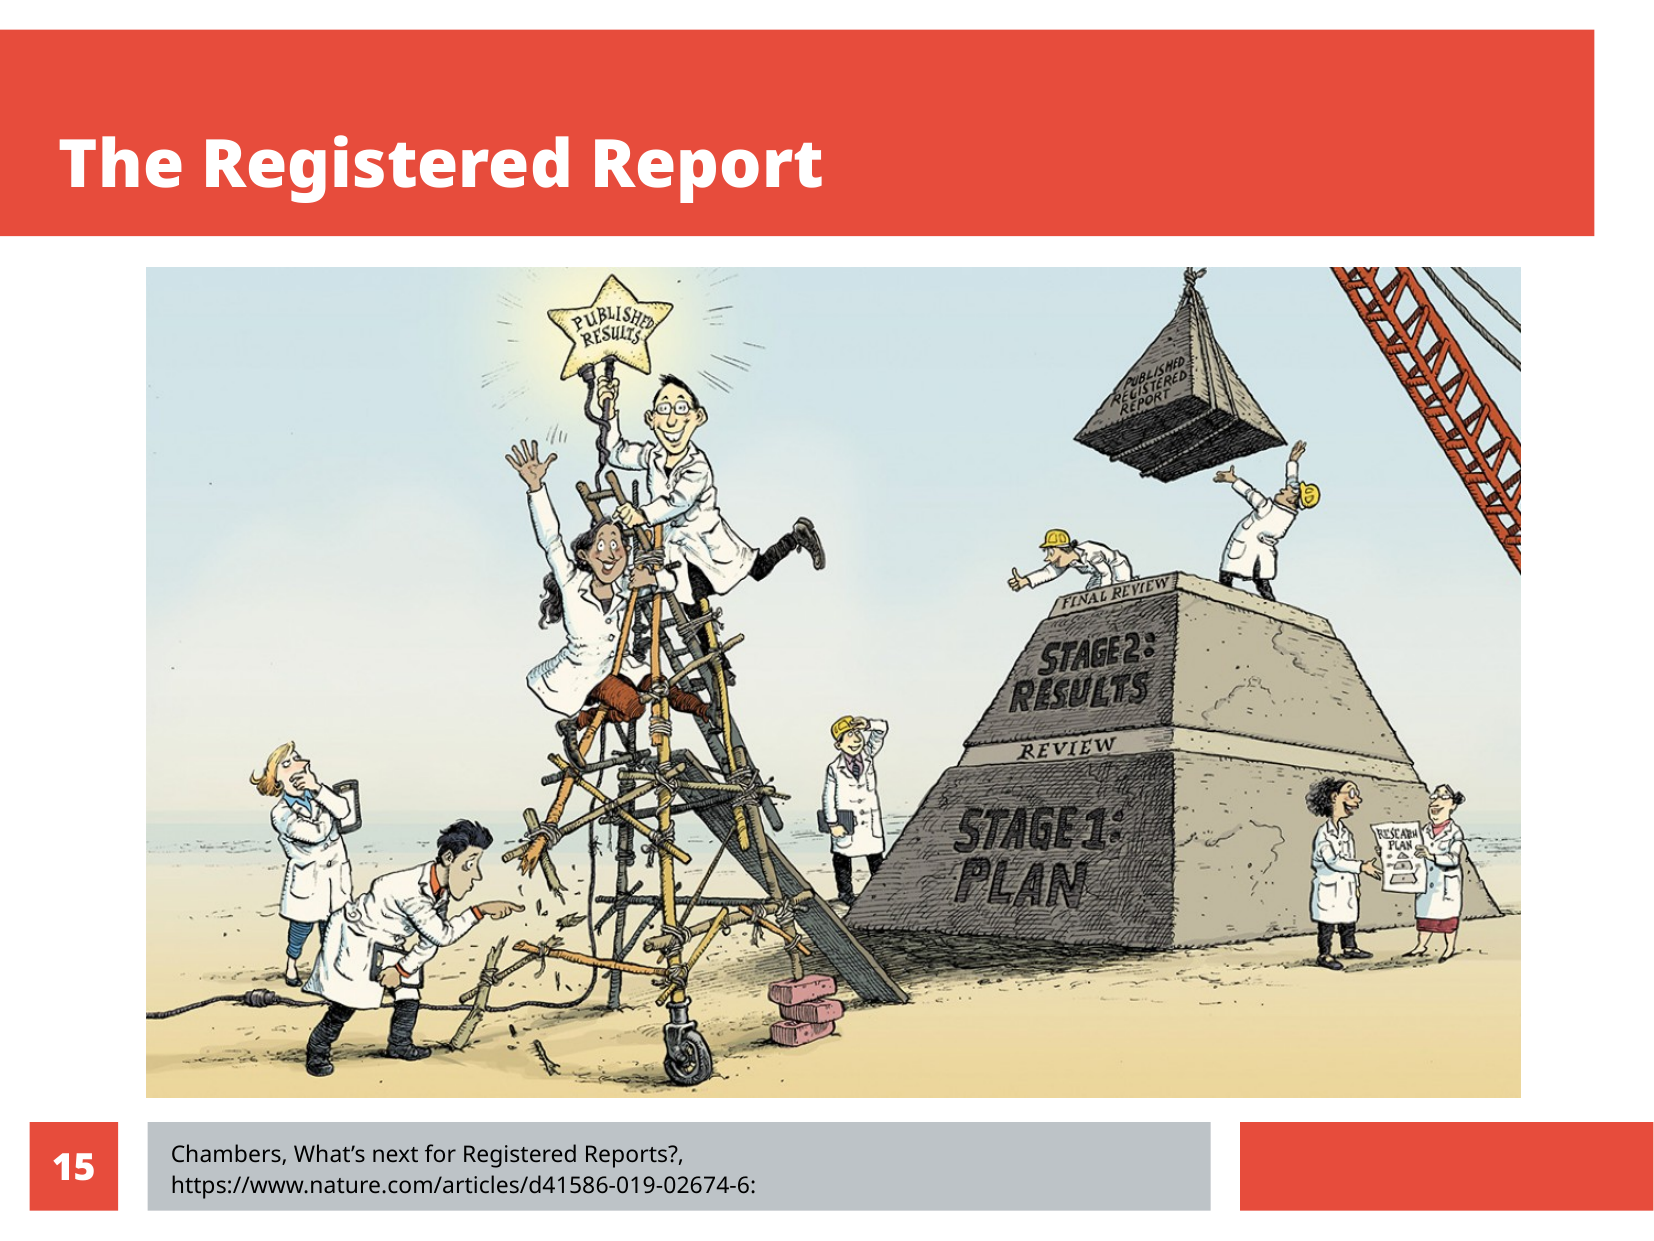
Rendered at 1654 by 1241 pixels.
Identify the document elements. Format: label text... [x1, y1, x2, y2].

title The Registered Report [59, 59, 1595, 207]
text_box Chambers, What’s next for Registered Reports?, https://www.nature.com/articles/d41586-019-02674-6: [156, 1130, 815, 1200]
picture [146, 267, 1521, 1098]
